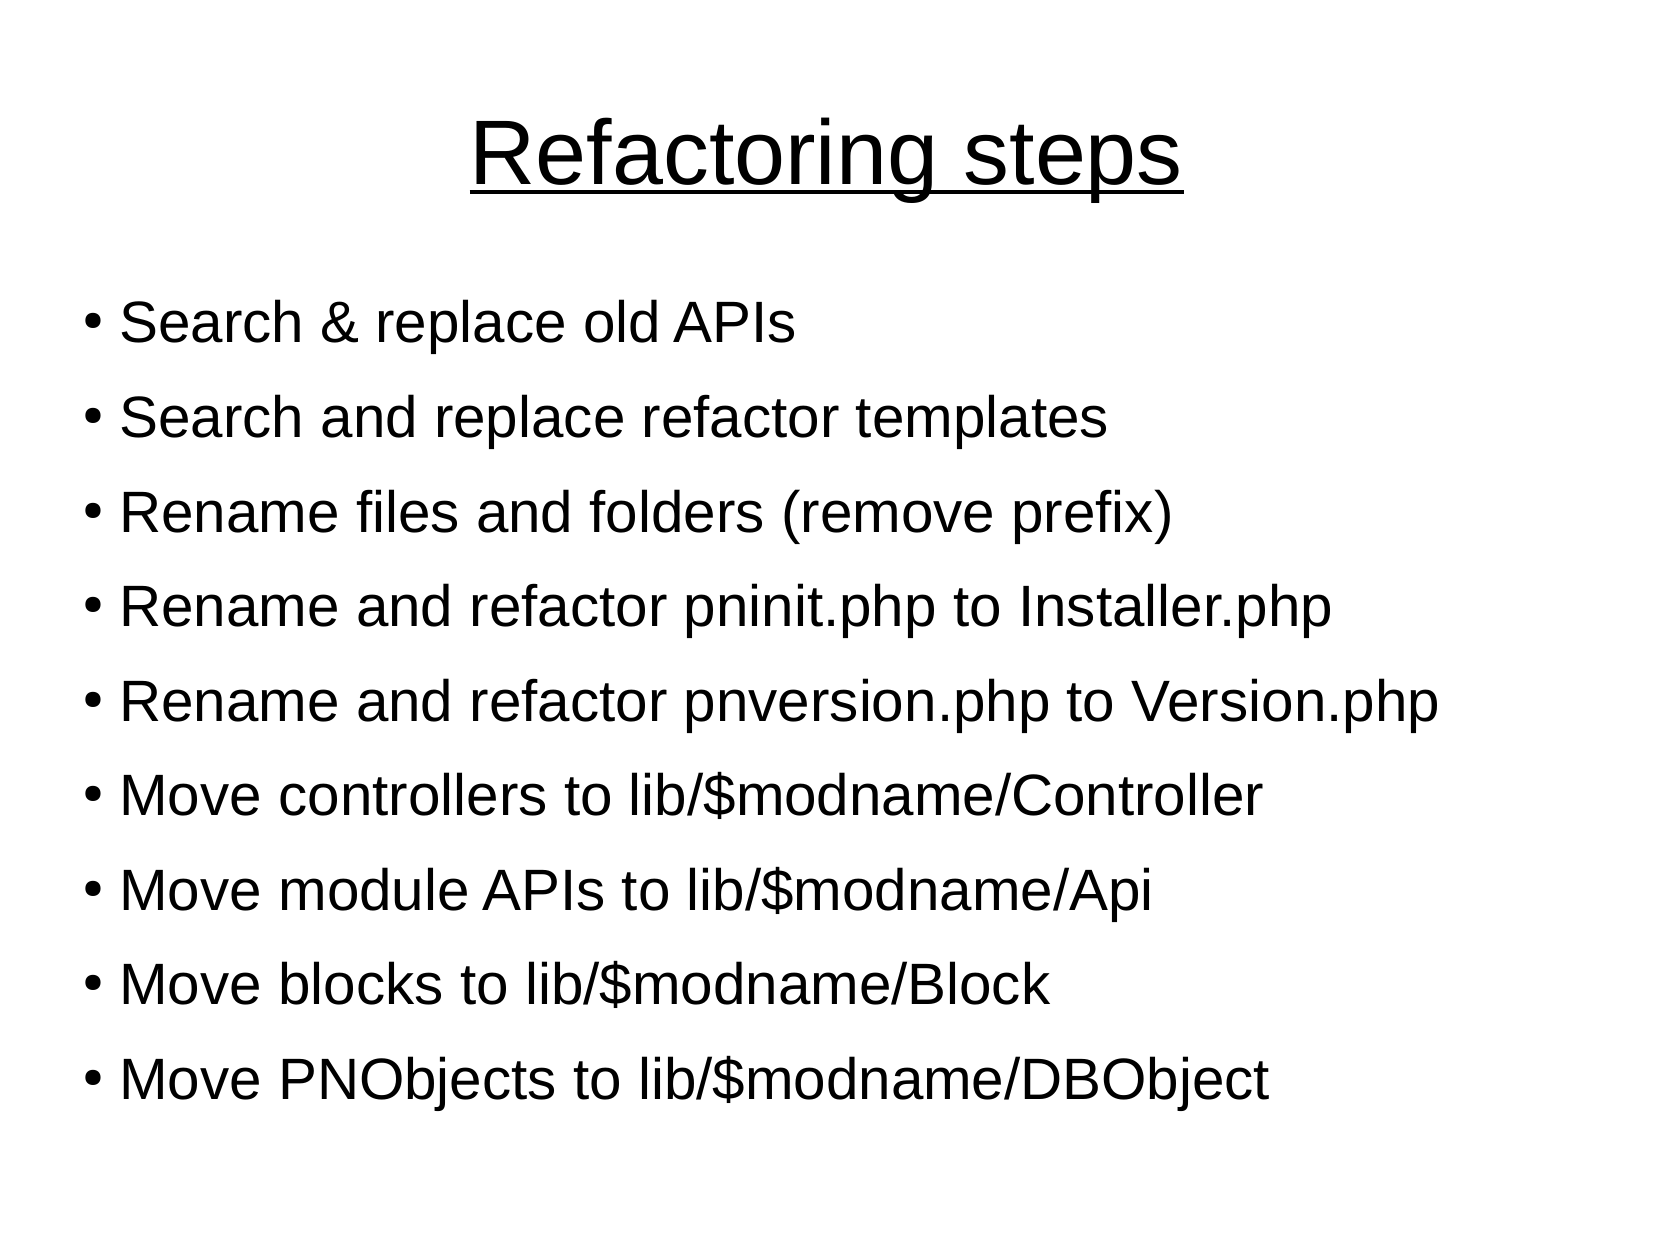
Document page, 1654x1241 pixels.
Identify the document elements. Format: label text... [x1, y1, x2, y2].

list Search & replace old APIs Search and replace refactor templates Rename files and folders (remove prefix) Rename and refactor pninit.php to Installer.php Rename and refactor pnversion.php to Version.php Move controllers to lib/$modname/Controller Move module APIs to lib/$modname/Api Move blocks to lib/$modname/Block Move PNObjects to lib/$modname/DBObject [82, 290, 1571, 1110]
title Refactoring steps [82, 56, 1571, 250]
